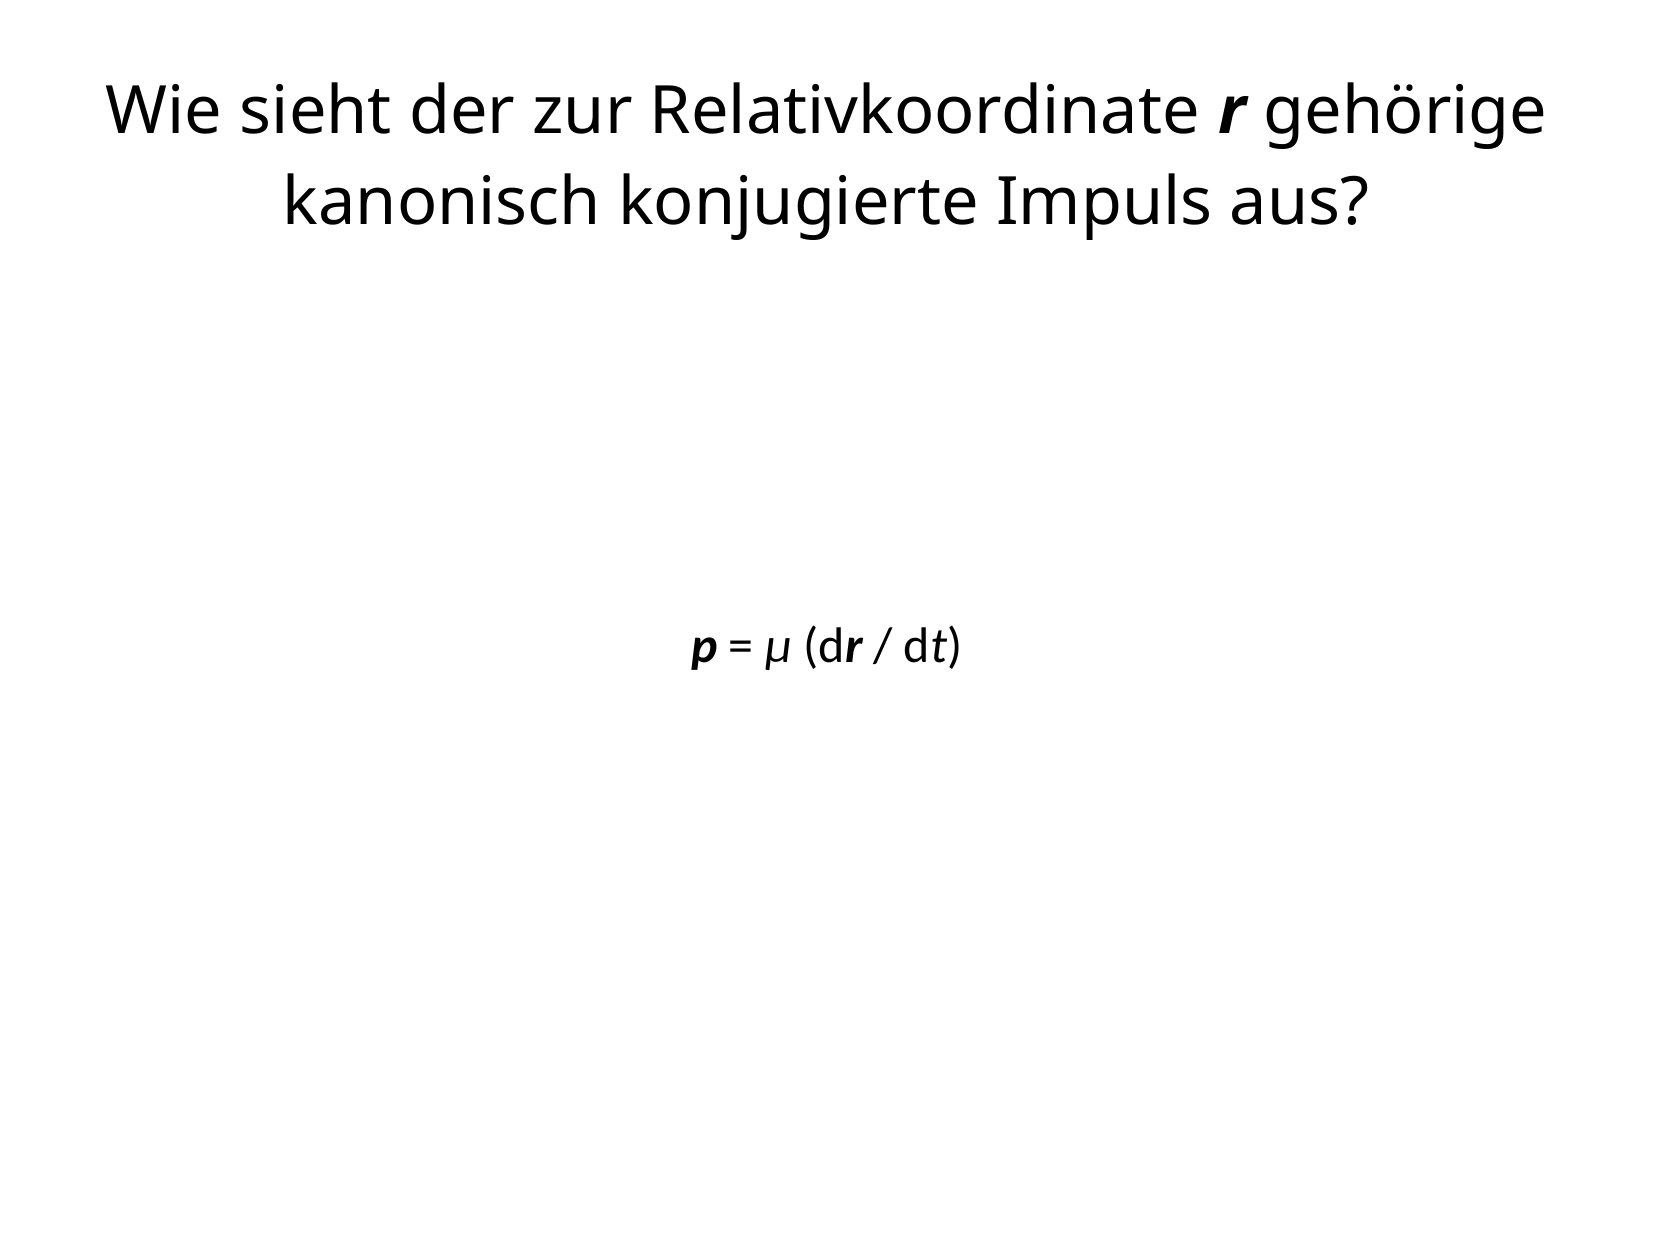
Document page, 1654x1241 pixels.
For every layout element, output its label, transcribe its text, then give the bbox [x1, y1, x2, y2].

title Wie sieht der zur Relativkoordinate r gehörige kanonisch konjugierte Impuls aus? [82, 49, 1571, 257]
subtitle p = μ (dr / dt) [82, 290, 1571, 1010]
